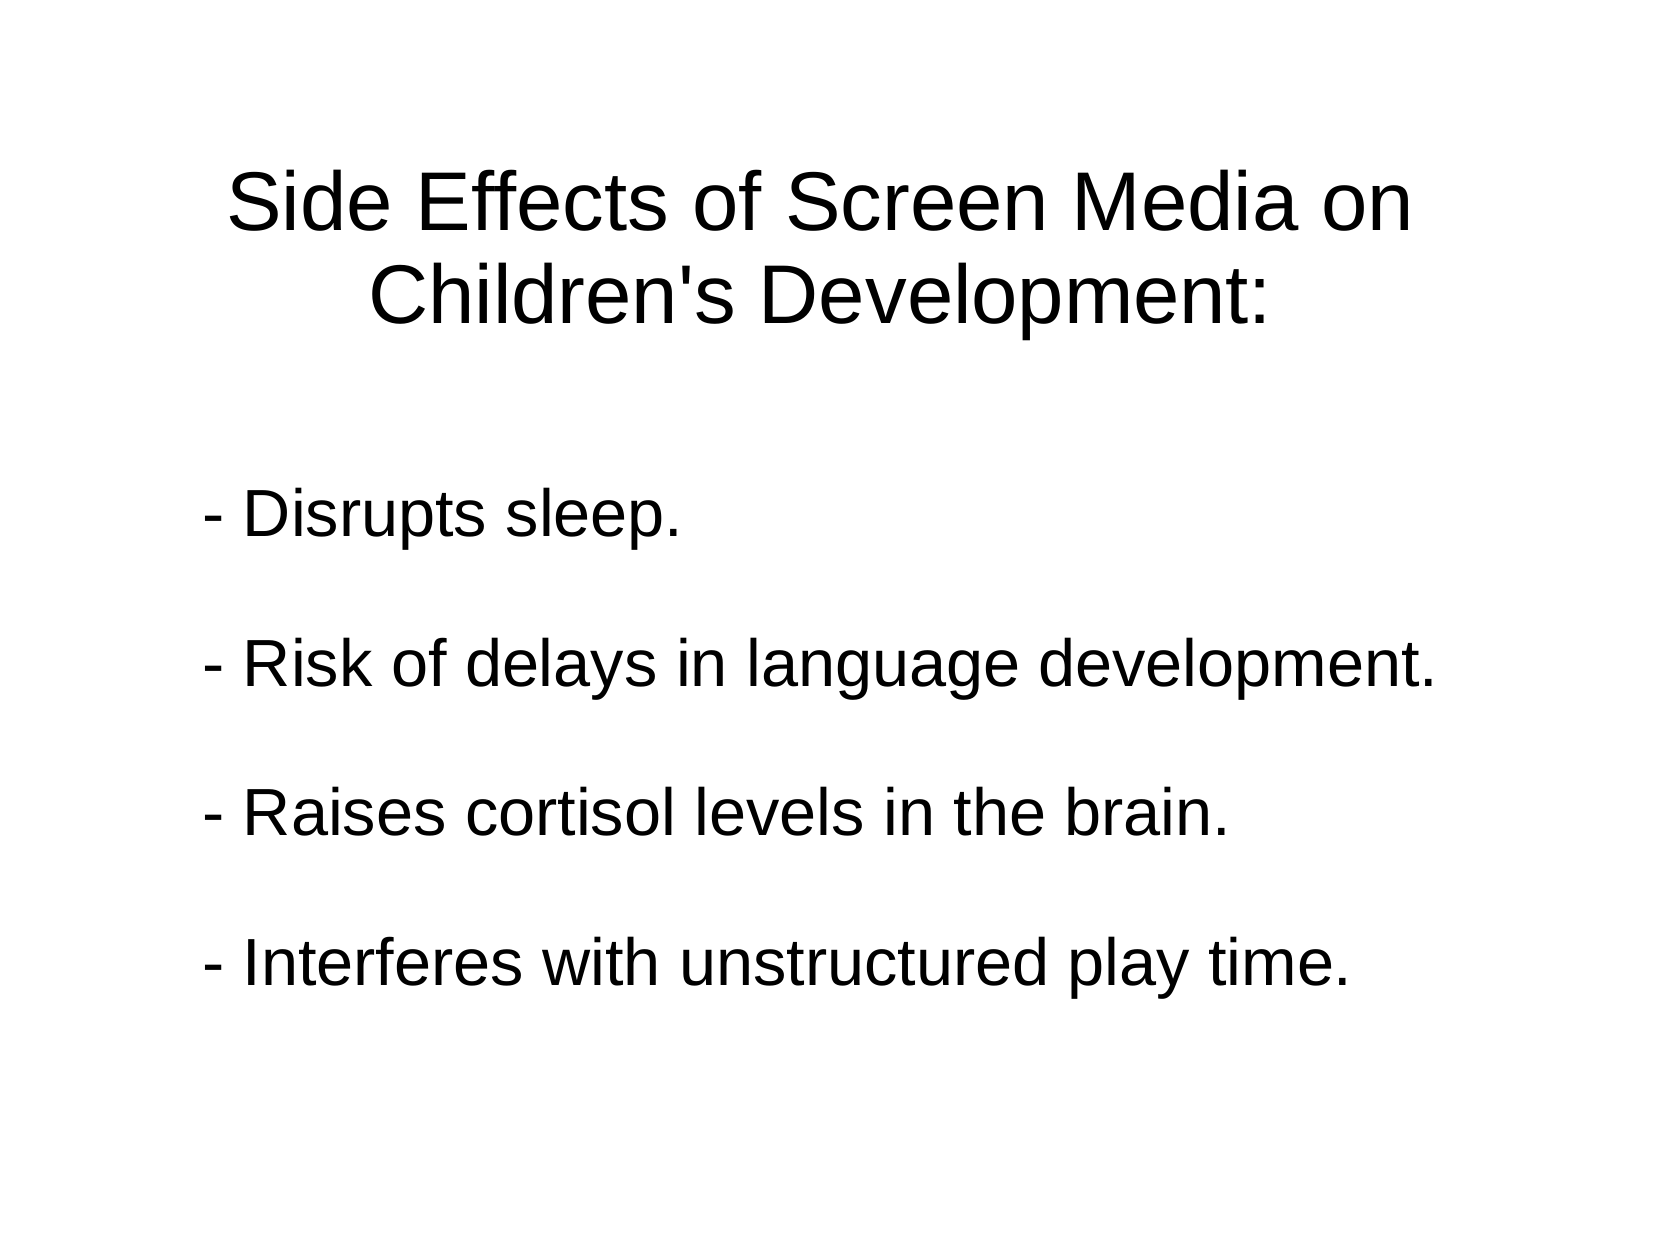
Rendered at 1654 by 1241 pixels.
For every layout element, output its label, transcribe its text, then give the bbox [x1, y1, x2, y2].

text_box Side Effects of Screen Media on Children's Development: - Disrupts sleep. - Risk of delays in language development. - Raises cortisol levels in the brain. - Interferes with unstructured play time. [187, 147, 1538, 1008]
